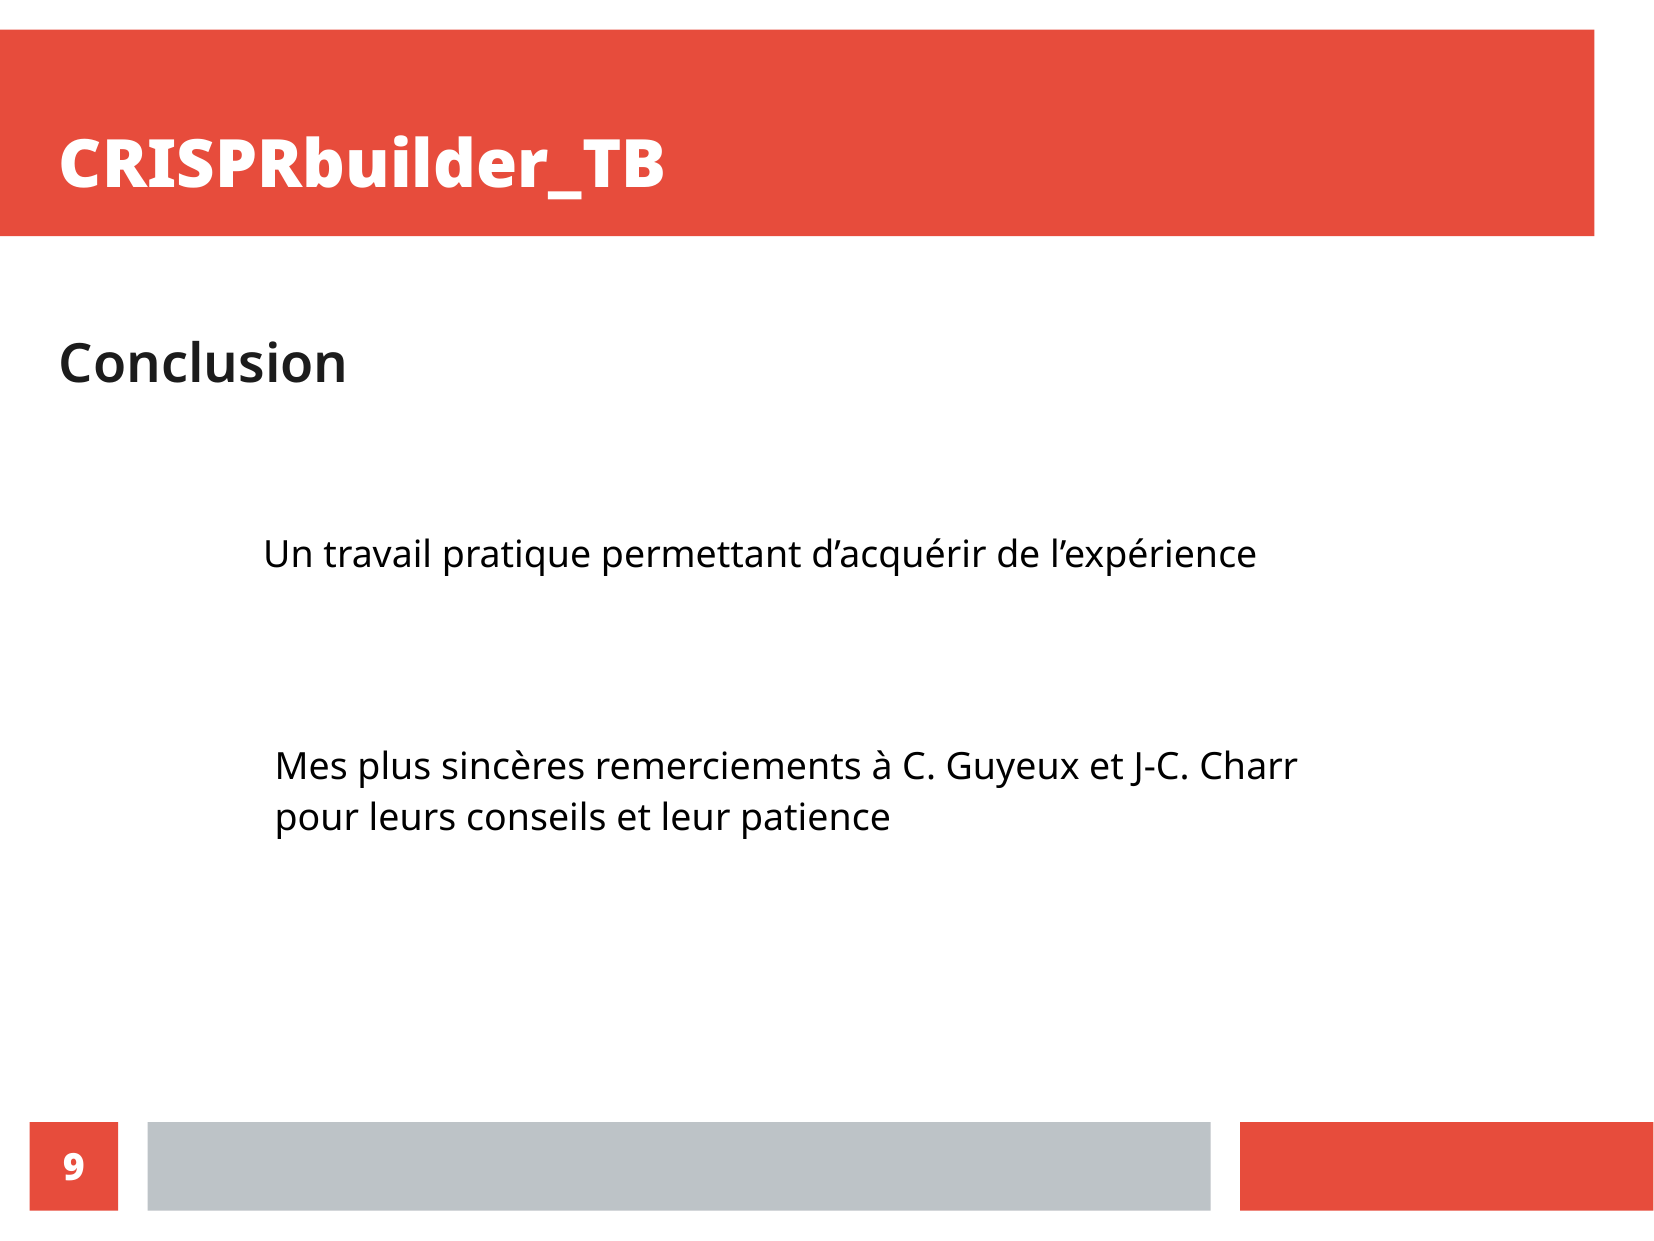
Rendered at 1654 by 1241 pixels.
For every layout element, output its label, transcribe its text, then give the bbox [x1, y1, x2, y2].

text_box Mes plus sincères remerciements à C. Guyeux et J-C. Charr pour leurs conseils et leur patience [259, 732, 1395, 842]
title CRISPRbuilder_TB [59, 59, 1595, 207]
text_box Un travail pratique permettant d’acquérir de l’expérience [248, 519, 1359, 582]
list Conclusion [59, 324, 1565, 1093]
